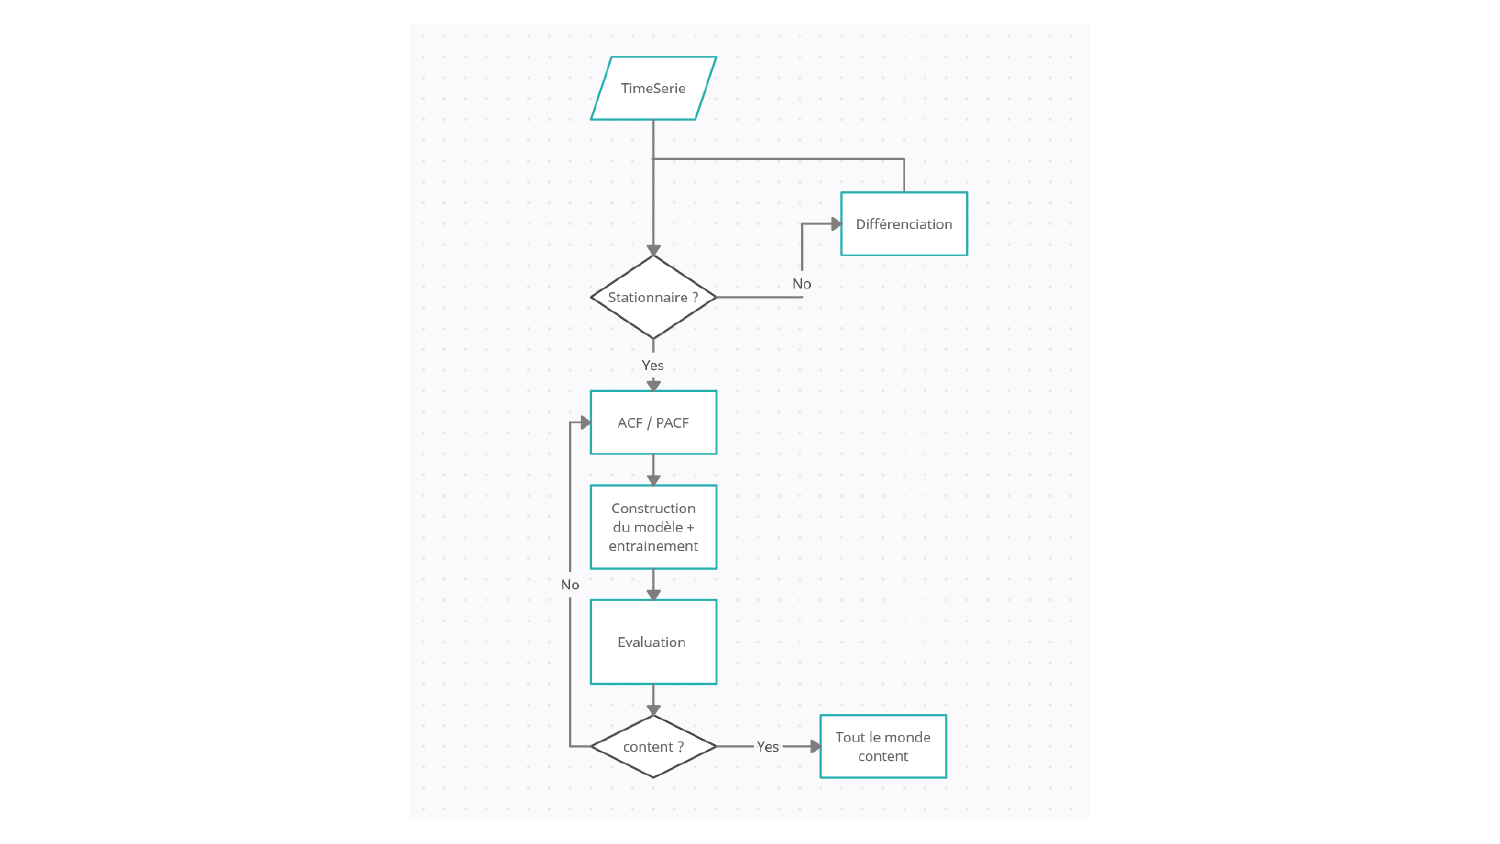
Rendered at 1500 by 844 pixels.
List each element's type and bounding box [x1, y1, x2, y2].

picture [410, 24, 1090, 819]
